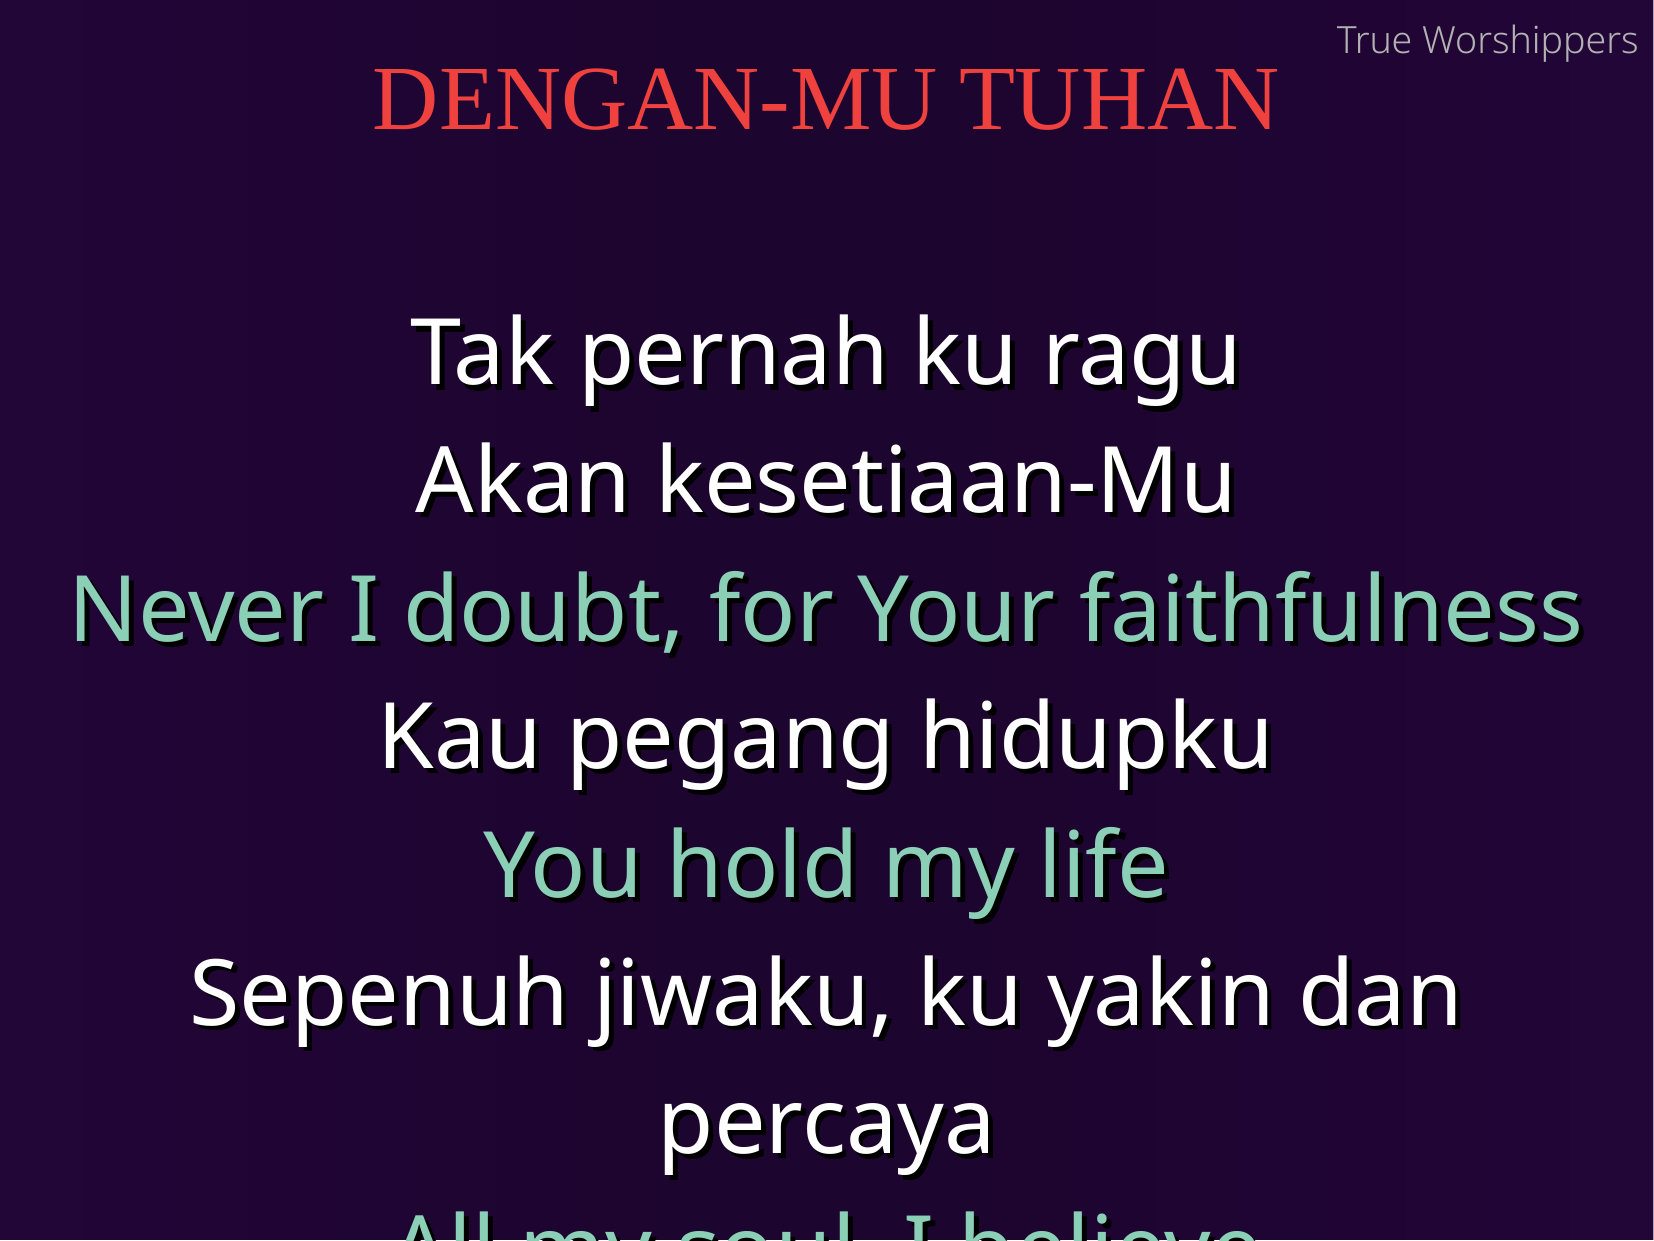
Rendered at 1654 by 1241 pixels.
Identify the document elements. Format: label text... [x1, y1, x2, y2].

text_box DENGAN-MU TUHAN [0, 67, 1654, 277]
text_box Never I doubt, for Your faithfulness You hold my life All my soul, I believe You guide my path [0, 279, 1654, 1232]
text_box True Worshippers [0, 5, 1654, 67]
